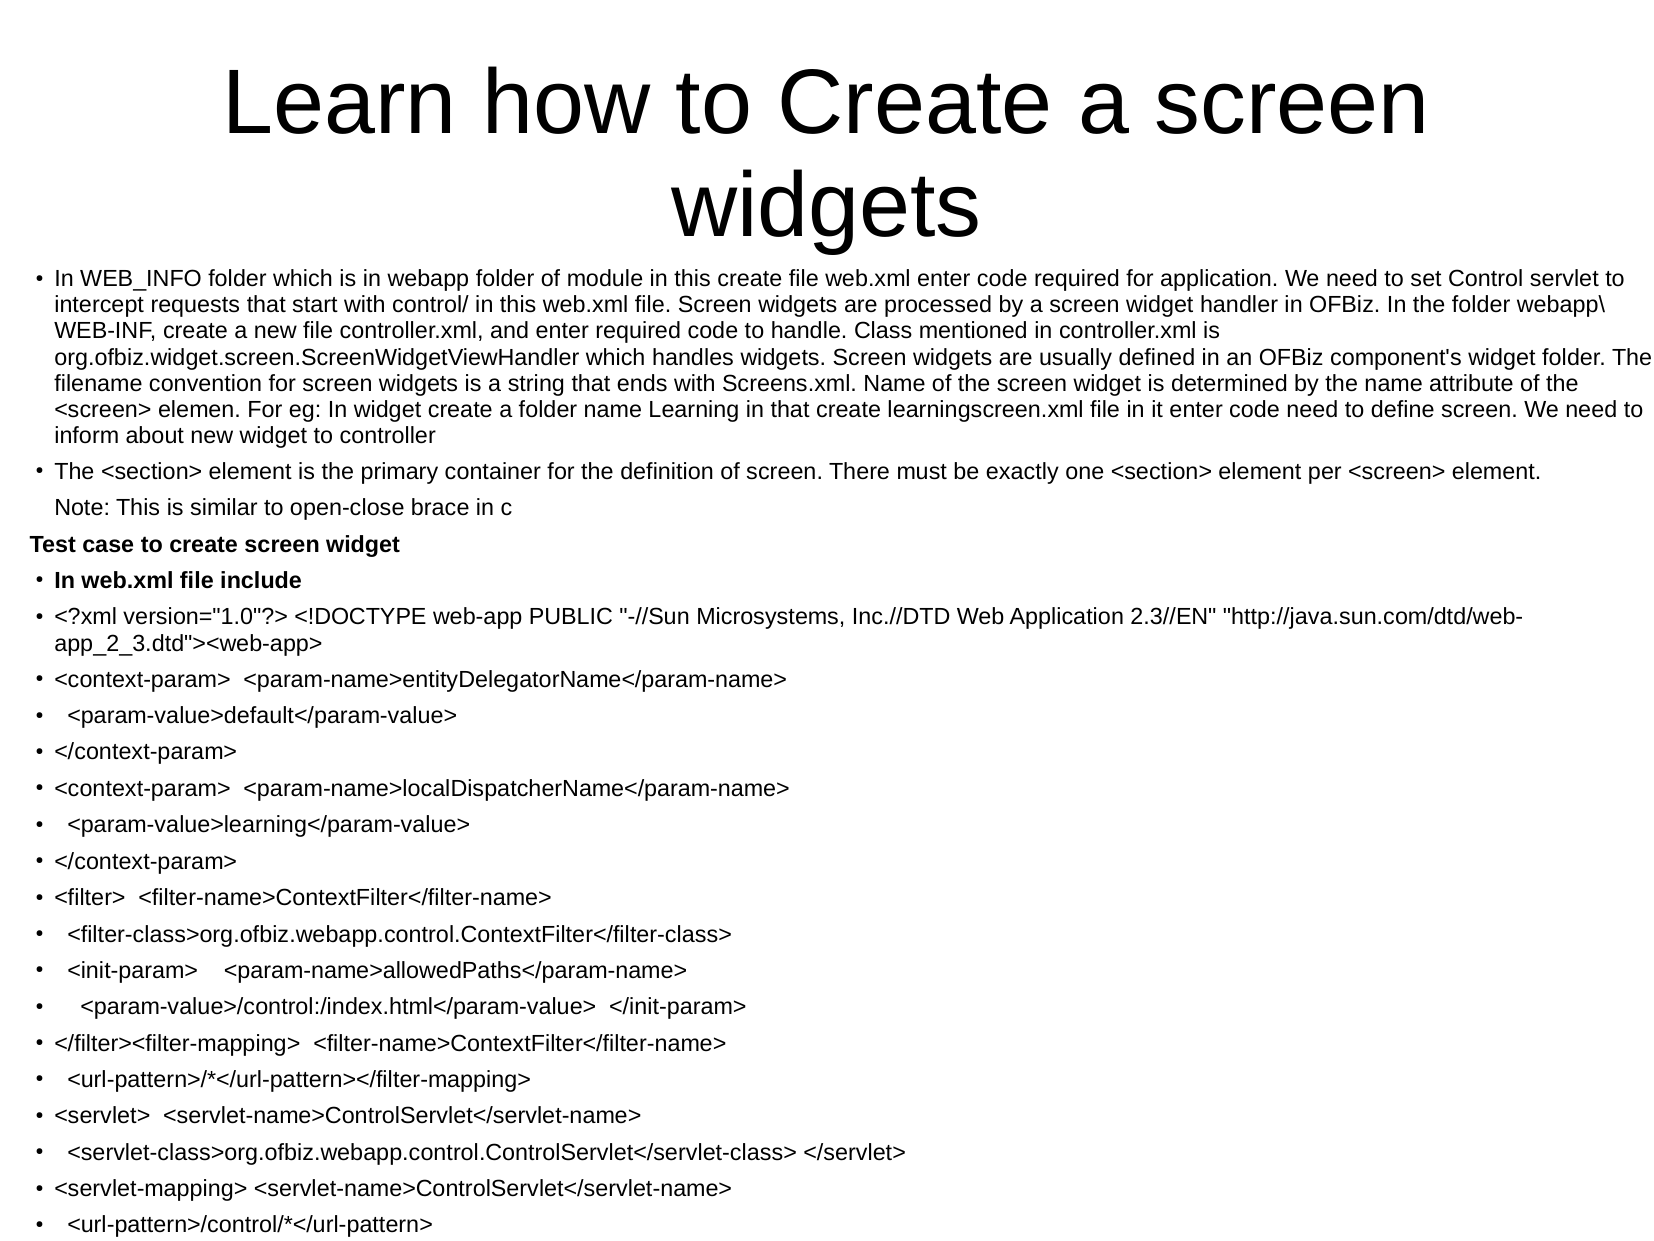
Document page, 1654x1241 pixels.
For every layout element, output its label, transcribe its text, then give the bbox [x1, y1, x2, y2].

list In WEB_INFO folder which is in webapp folder of module in this create file web.xml enter code required for application. We need to set Control servlet to intercept requests that start with control/ in this web.xml file. Screen widgets are processed by a screen widget handler in OFBiz. In the folder webapp\WEB-INF, create a new file controller.xml, and enter required code to handle. Class mentioned in controller.xml is org.ofbiz.widget.screen.ScreenWidgetViewHandler which handles widgets. Screen widgets are usually defined in an OFBiz component's widget folder. The filename convention for screen widgets is a string that ends with Screens.xml. Name of the screen widget is determined by the name attribute of the <screen> elemen. For eg: In widget create a folder name Learning in that create learningscreen.xml file in it enter code need to define screen. We need to inform about new widget to controller The <section> element is the primary container for the definition of screen. There must be exactly one <section> element per <screen> element. Note: This is similar to open-close brace in c Test case to create screen widget In web.xml file include <?xml version="1.0"?> <!DOCTYPE web-app PUBLIC "-//Sun Microsystems, Inc.//DTD Web Application 2.3//EN" "http://java.sun.com/dtd/web-app_2_3.dtd"><web-app> <context-param> <param-name>entityDelegatorName</param-name> <param-value>default</param-value> </context-param> <context-param> <param-name>localDispatcherName</param-name> <param-value>learning</param-value> </context-param> <filter> <filter-name>ContextFilter</filter-name> <filter-class>org.ofbiz.webapp.control.ContextFilter</filter-class> <init-param> <param-name>allowedPaths</param-name> <param-value>/control:/index.html</param-value> </init-param> </filter><filter-mapping> <filter-name>ContextFilter</filter-name> <url-pattern>/*</url-pattern></filter-mapping> <servlet> <servlet-name>ControlServlet</servlet-name> <servlet-class>org.ofbiz.webapp.control.ControlServlet</servlet-class> </servlet> <servlet-mapping> <servlet-name>ControlServlet</servlet-name> <url-pattern>/control/*</url-pattern> </servlet-mapping></web-app> [29, 265, 1654, 1241]
title Learn how to Create a screen widgets [82, 39, 1571, 265]
